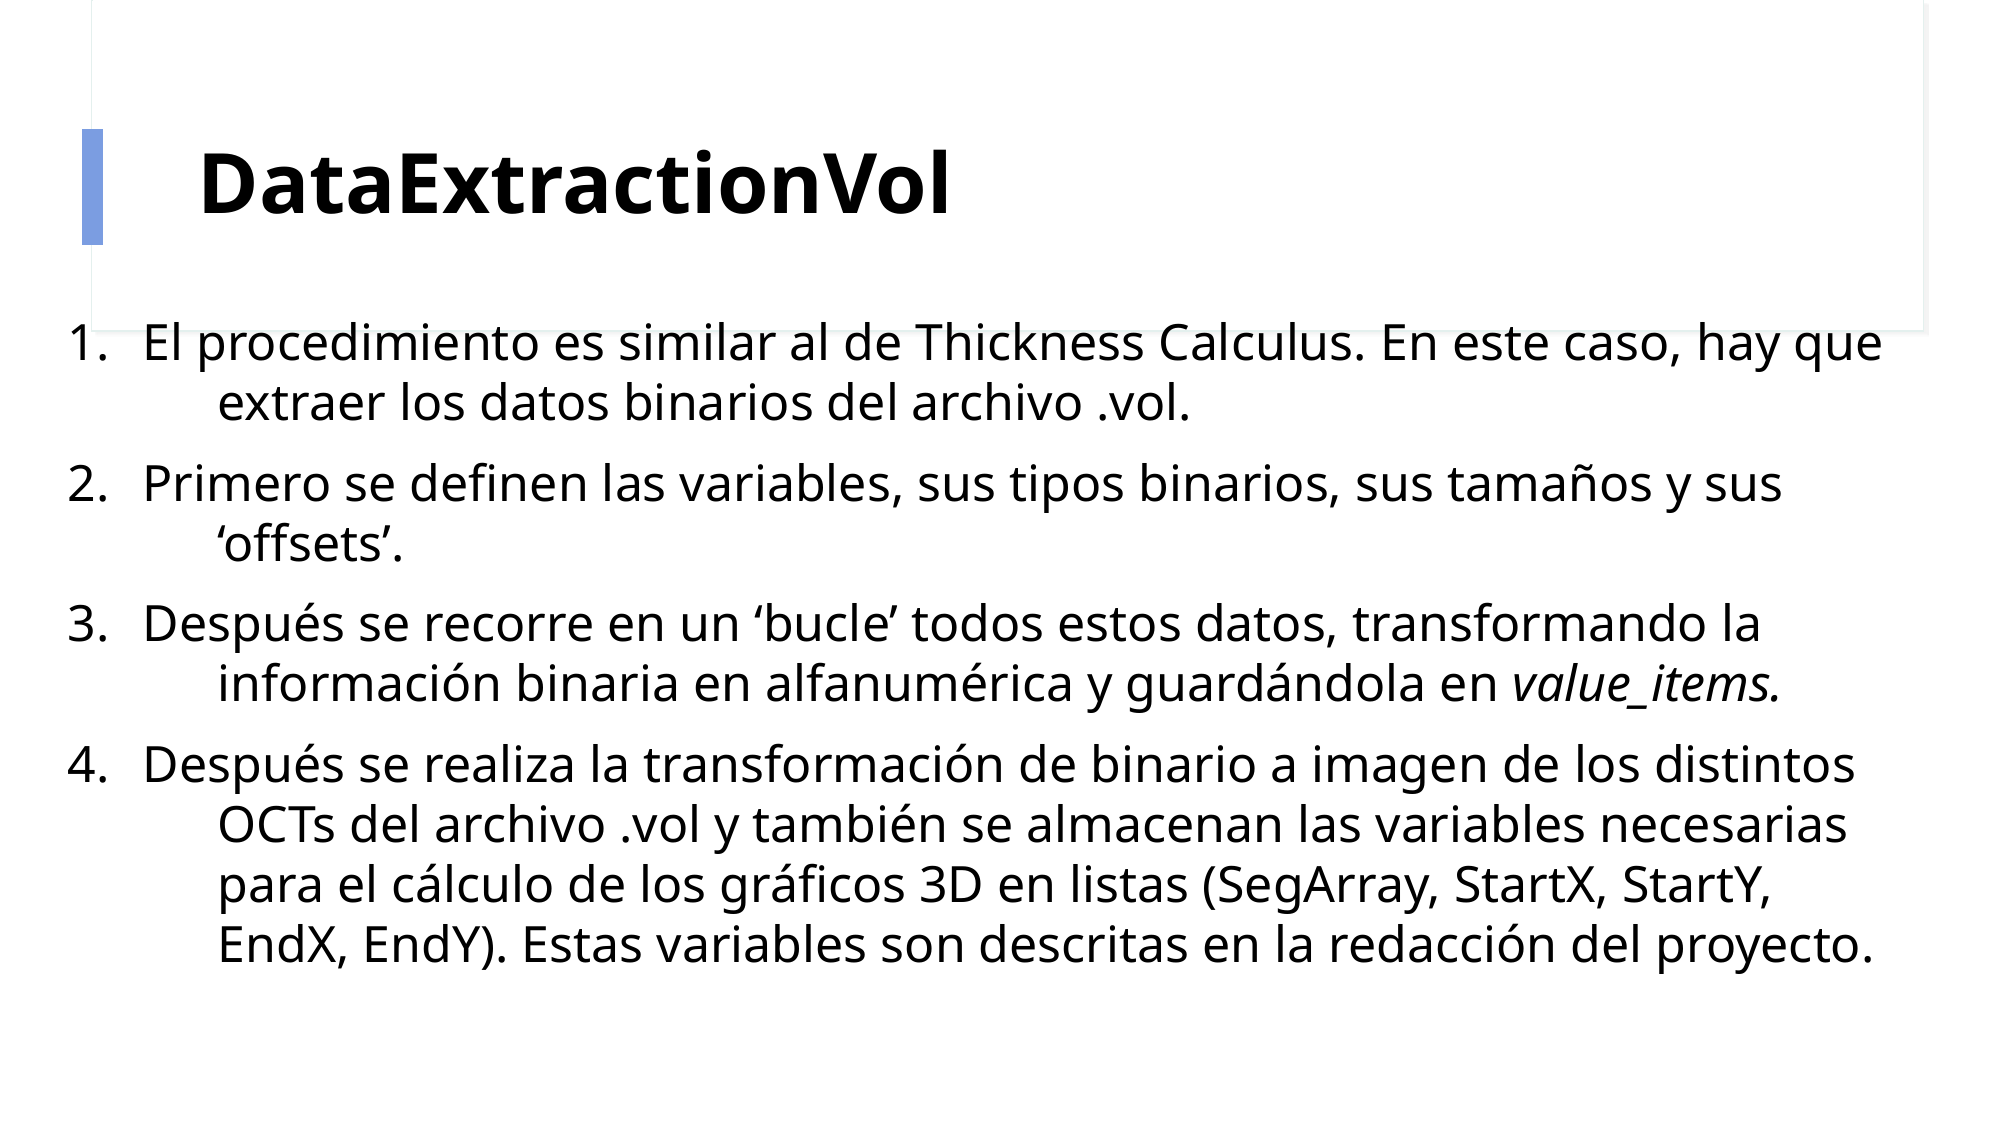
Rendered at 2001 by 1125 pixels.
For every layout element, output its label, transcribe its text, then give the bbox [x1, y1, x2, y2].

list El procedimiento es similar al de Thickness Calculus. En este caso, hay que extraer los datos binarios del archivo .vol. Primero se definen las variables, sus tipos binarios, sus tamaños y sus ‘offsets’. Después se recorre en un ‘bucle’ todos estos datos, transformando la información binaria en alfanumérica y guardándola en value_items. Después se realiza la transformación de binario a imagen de los distintos OCTs del archivo .vol y también se almacenan las variables necesarias para el cálculo de los gráficos 3D en listas (SegArray, StartX, StartY, EndX, EndY). Estas variables son descritas en la redacción del proyecto. [52, 302, 1914, 1036]
title DataExtractionVol [183, 90, 1852, 284]
